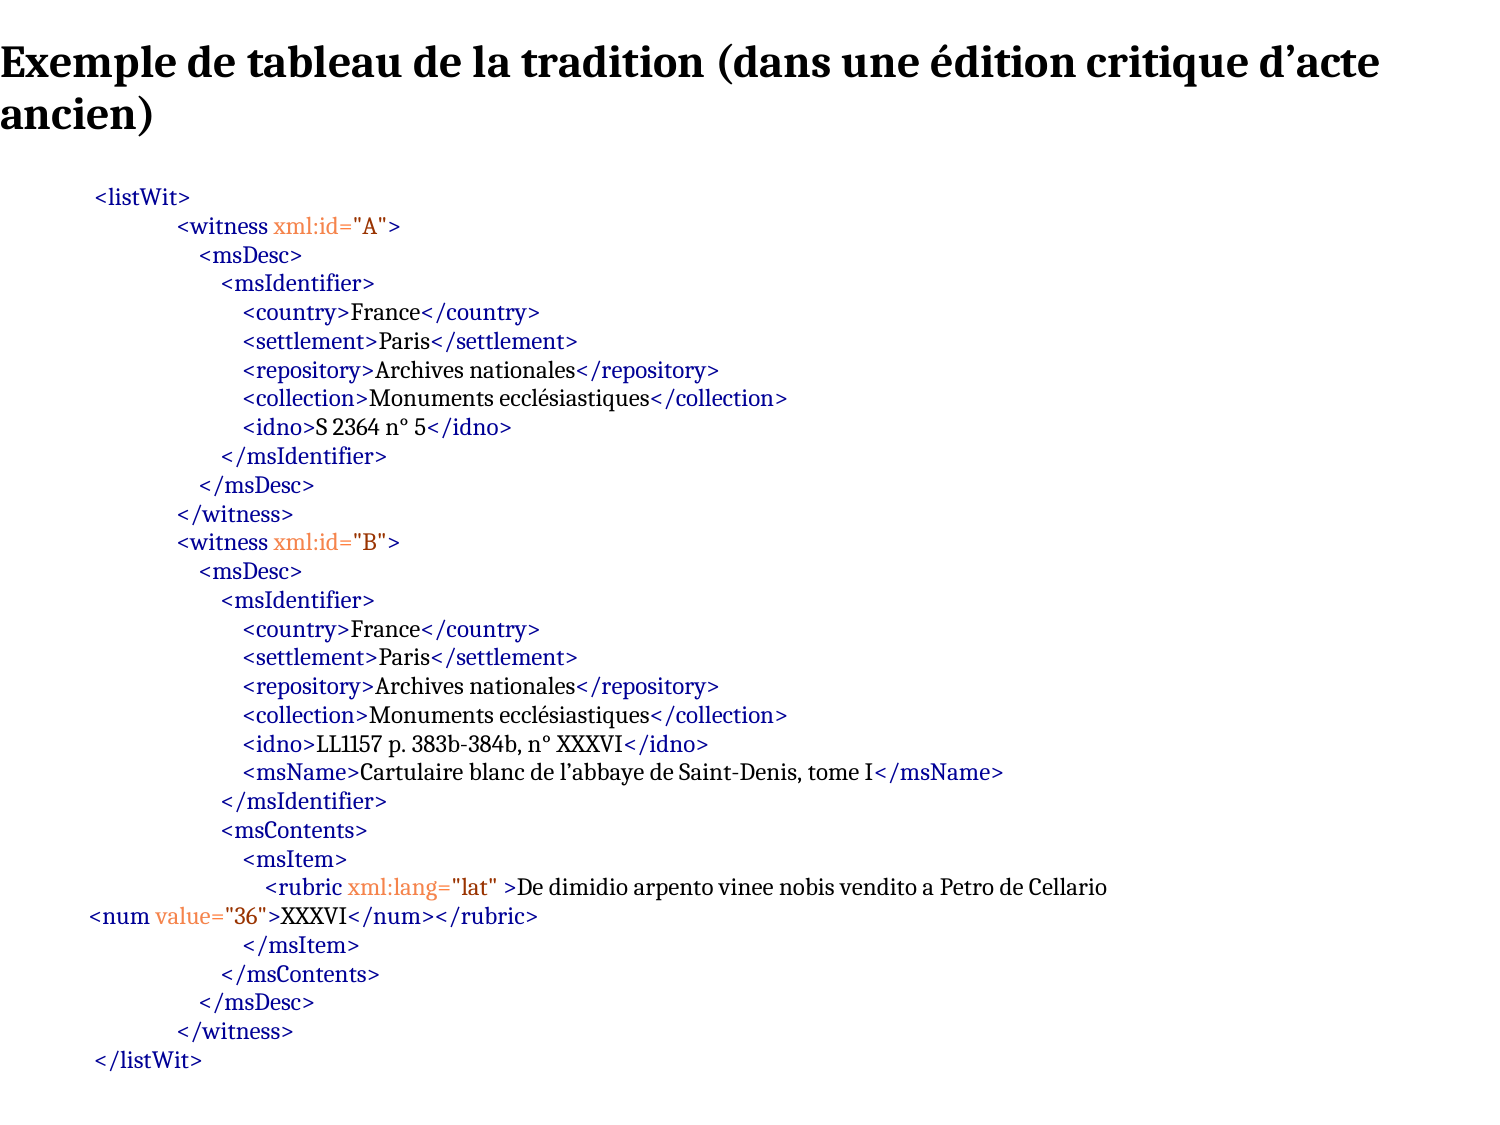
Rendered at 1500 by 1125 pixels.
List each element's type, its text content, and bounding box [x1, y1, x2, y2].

subtitle <listWit> <witness xml:id="A"> <msDesc> <msIdentifier> <country>France</country> <settlement>Paris</settlement> <repository>Archives nationales</repository> <collection>Monuments ecclésiastiques</collection> <idno>S 2364 n° 5</idno> </msIdentifier> </msDesc> </witness> <witness xml:id="B"> <msDesc> <msIdentifier> <country>France</country> <settlement>Paris</settlement> <repository>Archives nationales</repository> <collection>Monuments ecclésiastiques</collection> <idno>LL1157 p. 383b-384b, n° XXXVI</idno> <msName>Cartulaire blanc de l’abbaye de Saint-Denis, tome I</msName> </msIdentifier> <msContents> <msItem> <rubric xml:lang="lat" >De dimidio arpento vinee nobis vendito a Petro de Cellario <num value="36">XXXVI</num></rubric> </msItem> </msContents> </msDesc> </witness> </listWit> [88, 169, 1490, 1125]
title Exemple de tableau de la tradition (dans une édition critique d’acte ancien) [0, 0, 1500, 178]
